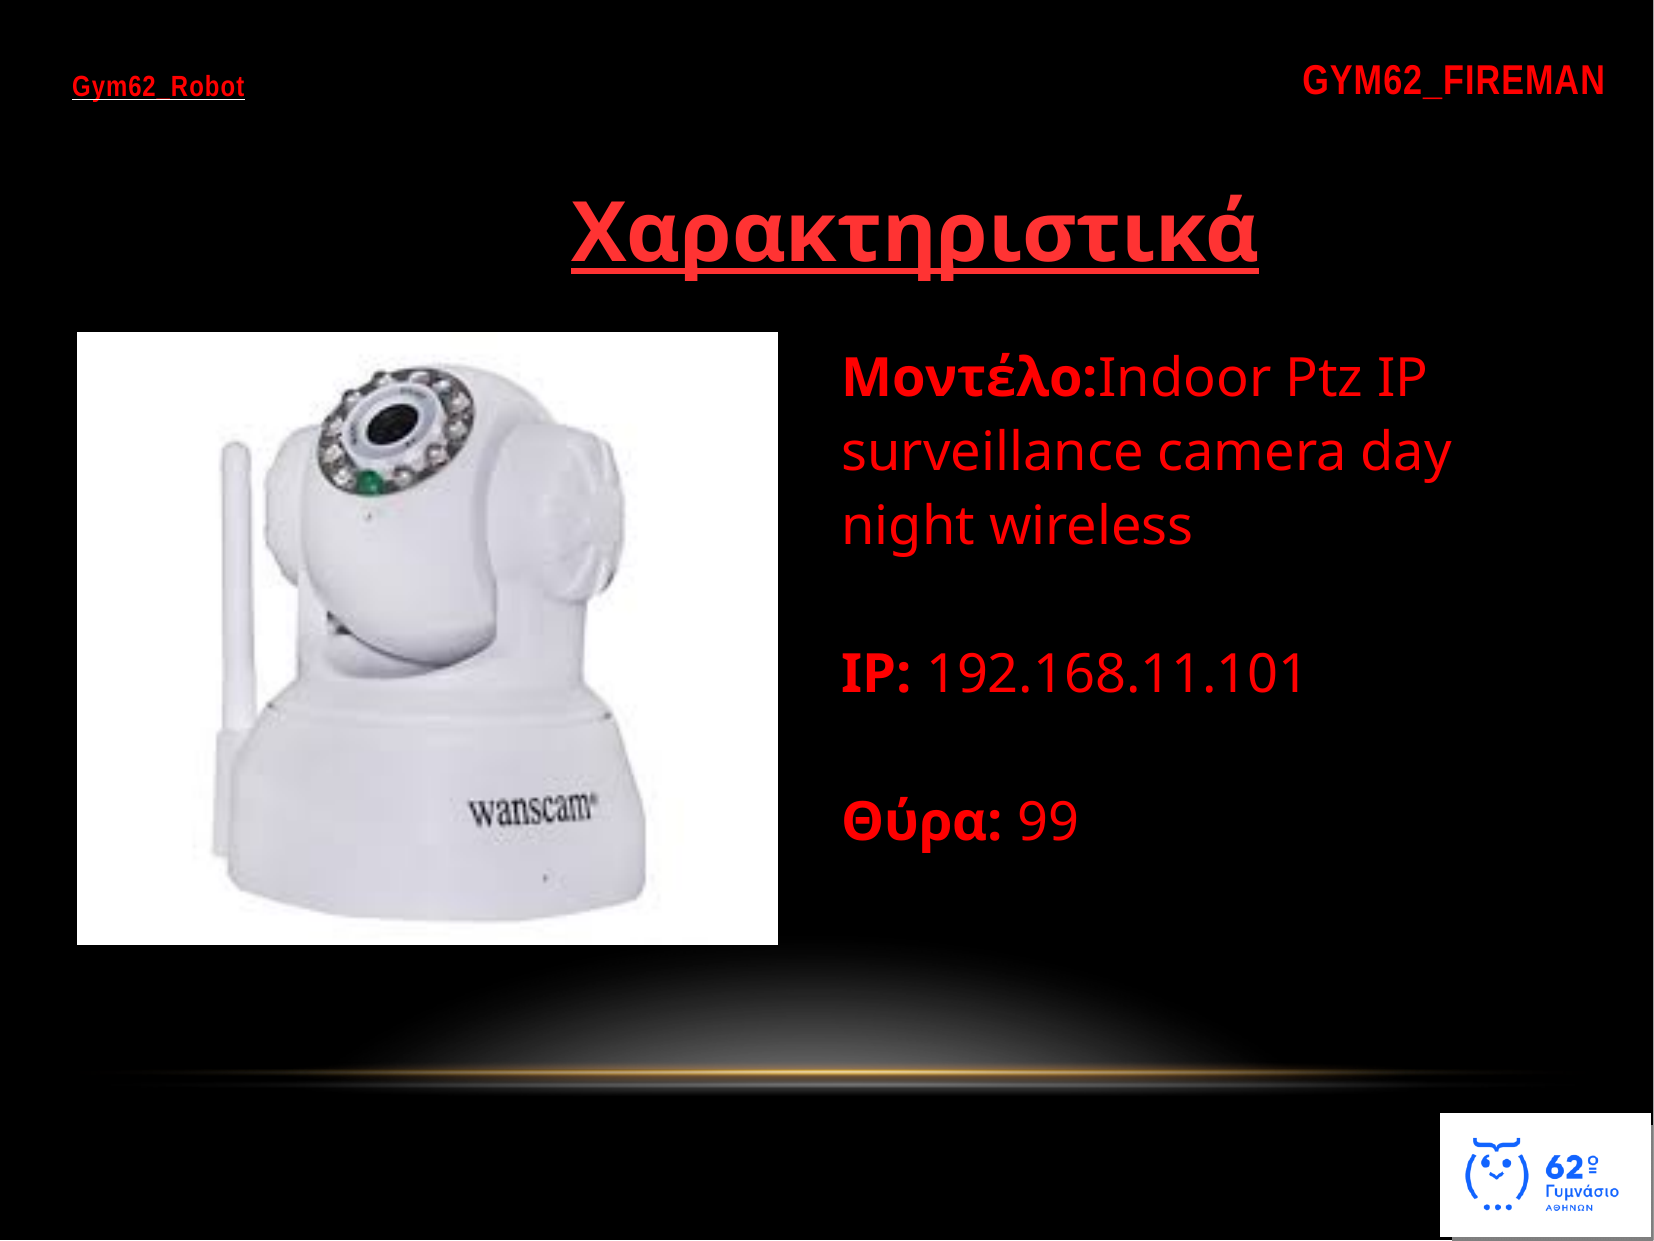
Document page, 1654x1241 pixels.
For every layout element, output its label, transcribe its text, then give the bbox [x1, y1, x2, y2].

text_box Μοντέλο:Indoor Ptz IP surveillance camera day night wireless IP: 192.168.11.101 Θύρα: 99 [826, 330, 1560, 875]
picture [0, 0, 1654, 1240]
text_box Gym62_Robot [41, 41, 276, 111]
text_box Gym62_FireMan [1260, 20, 1647, 111]
text_box Χαρακτηριστικά [259, 165, 1571, 297]
